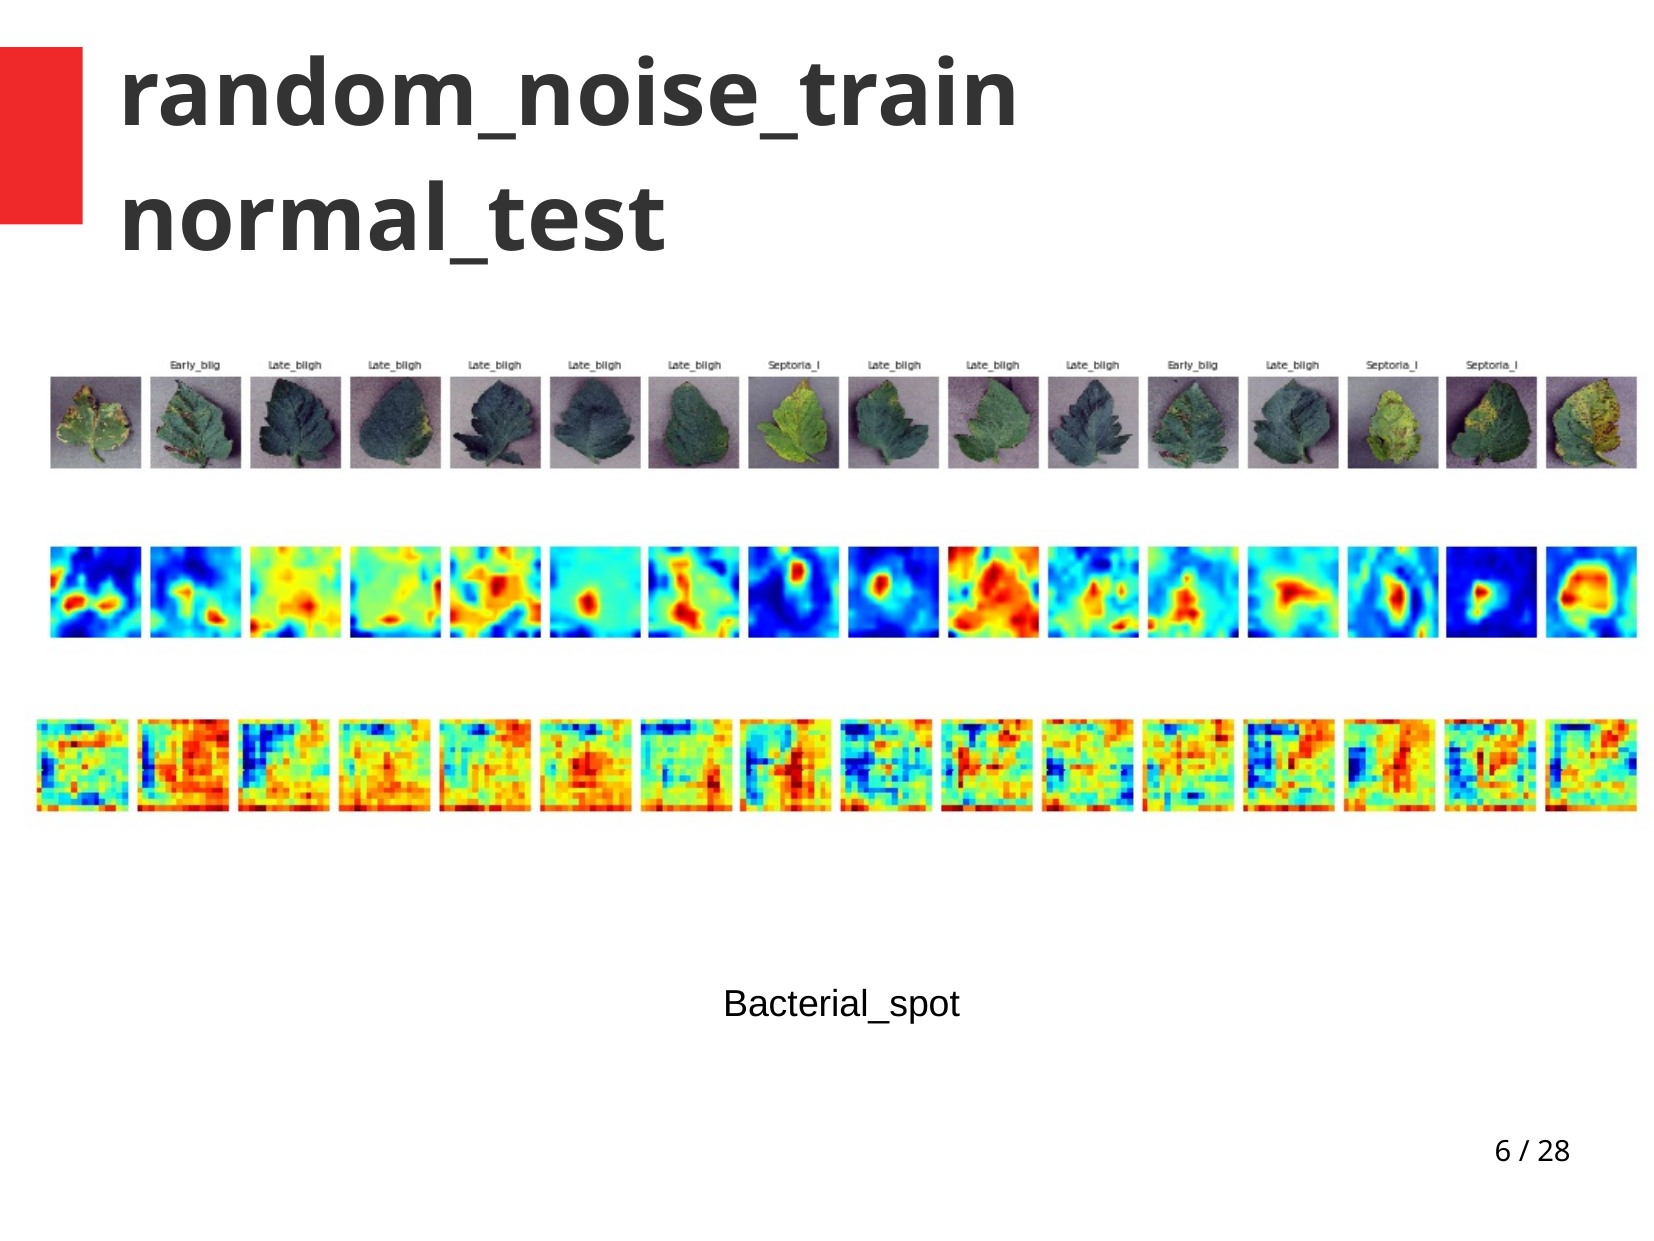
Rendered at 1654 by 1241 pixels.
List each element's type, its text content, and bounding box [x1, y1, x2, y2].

picture [0, 704, 1654, 849]
text_box Bacterial_spot [708, 975, 976, 1032]
picture [0, 349, 1654, 506]
picture [0, 530, 1654, 676]
title random_noise_train normal_test [118, 45, 1571, 260]
